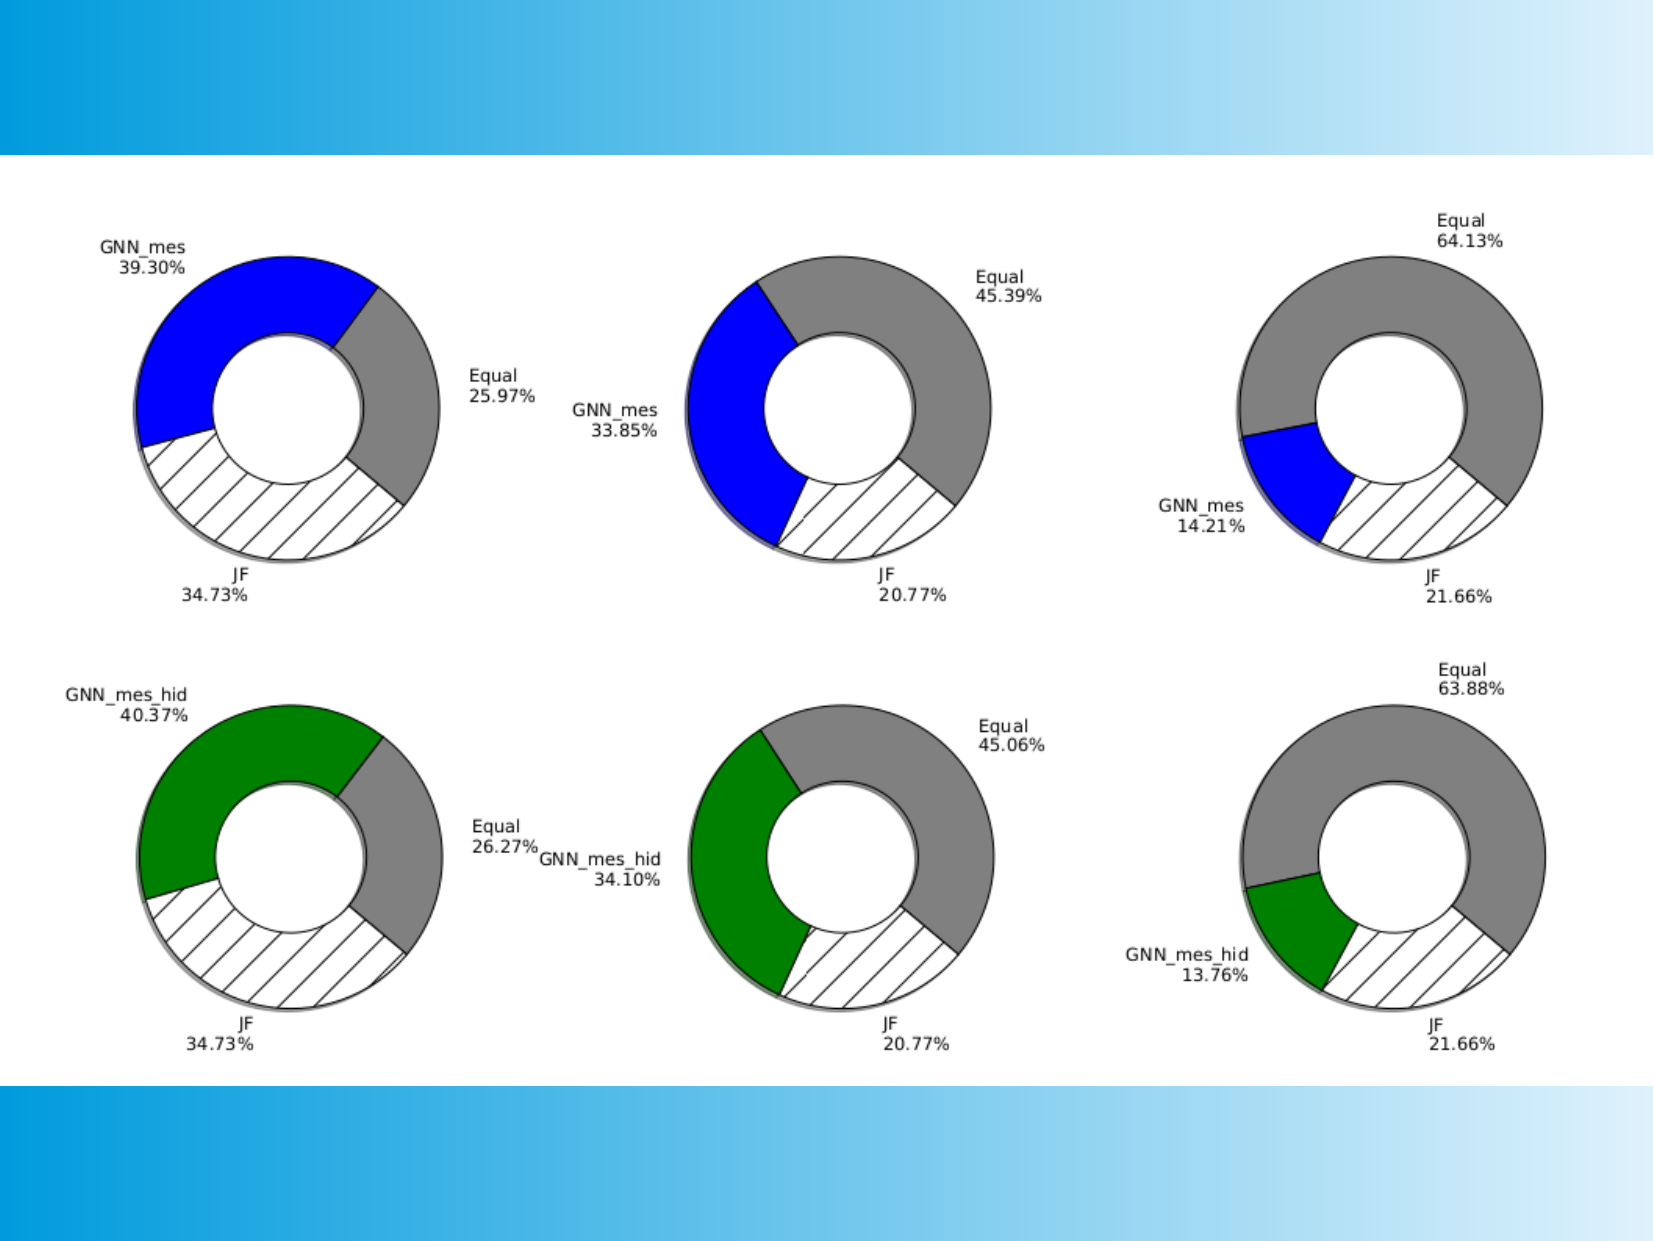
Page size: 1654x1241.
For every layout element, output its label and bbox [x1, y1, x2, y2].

picture [39, 637, 1576, 1081]
picture [58, 194, 1573, 631]
